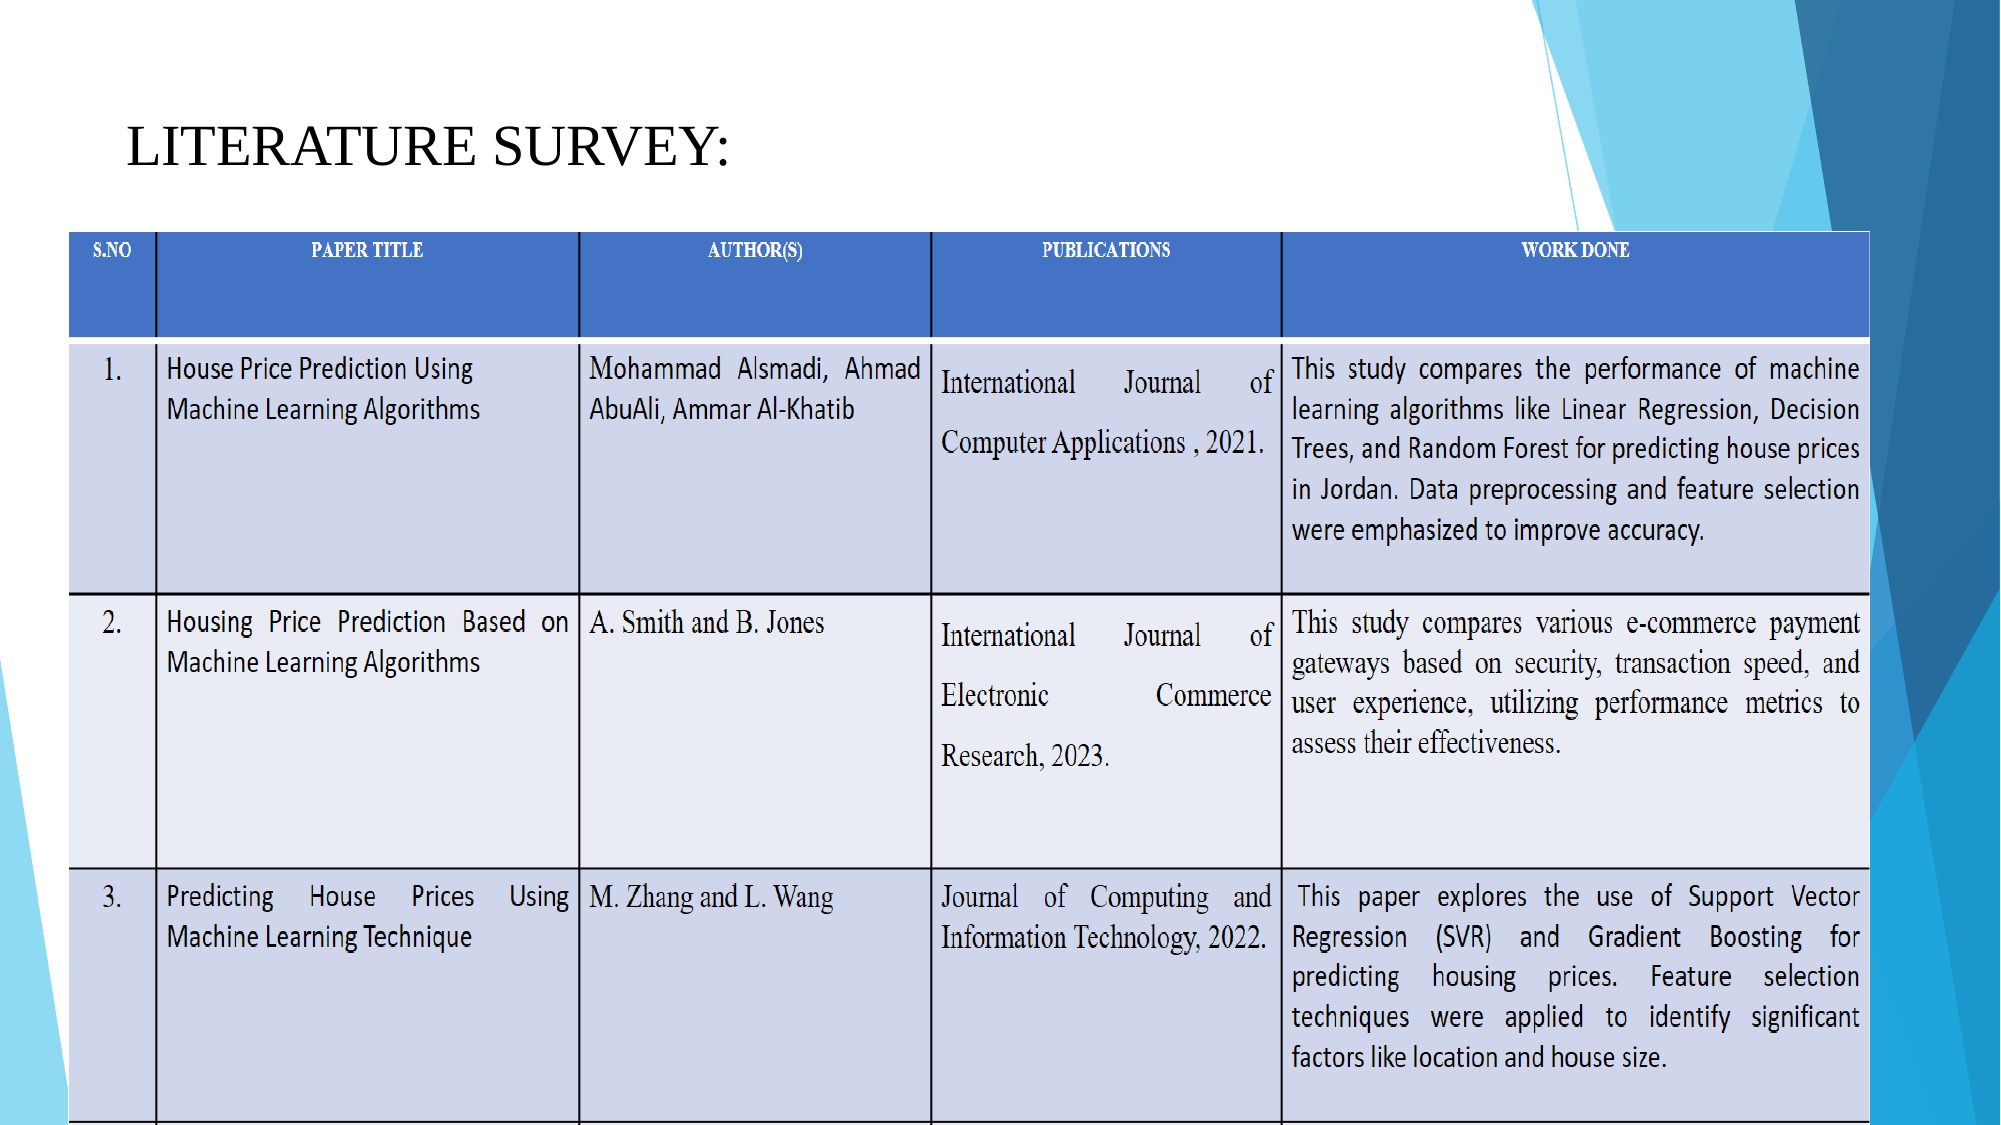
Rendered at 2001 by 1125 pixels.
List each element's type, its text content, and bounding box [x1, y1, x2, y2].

title LITERATURE SURVEY: [111, 99, 1522, 231]
picture [68, 231, 1870, 1125]
